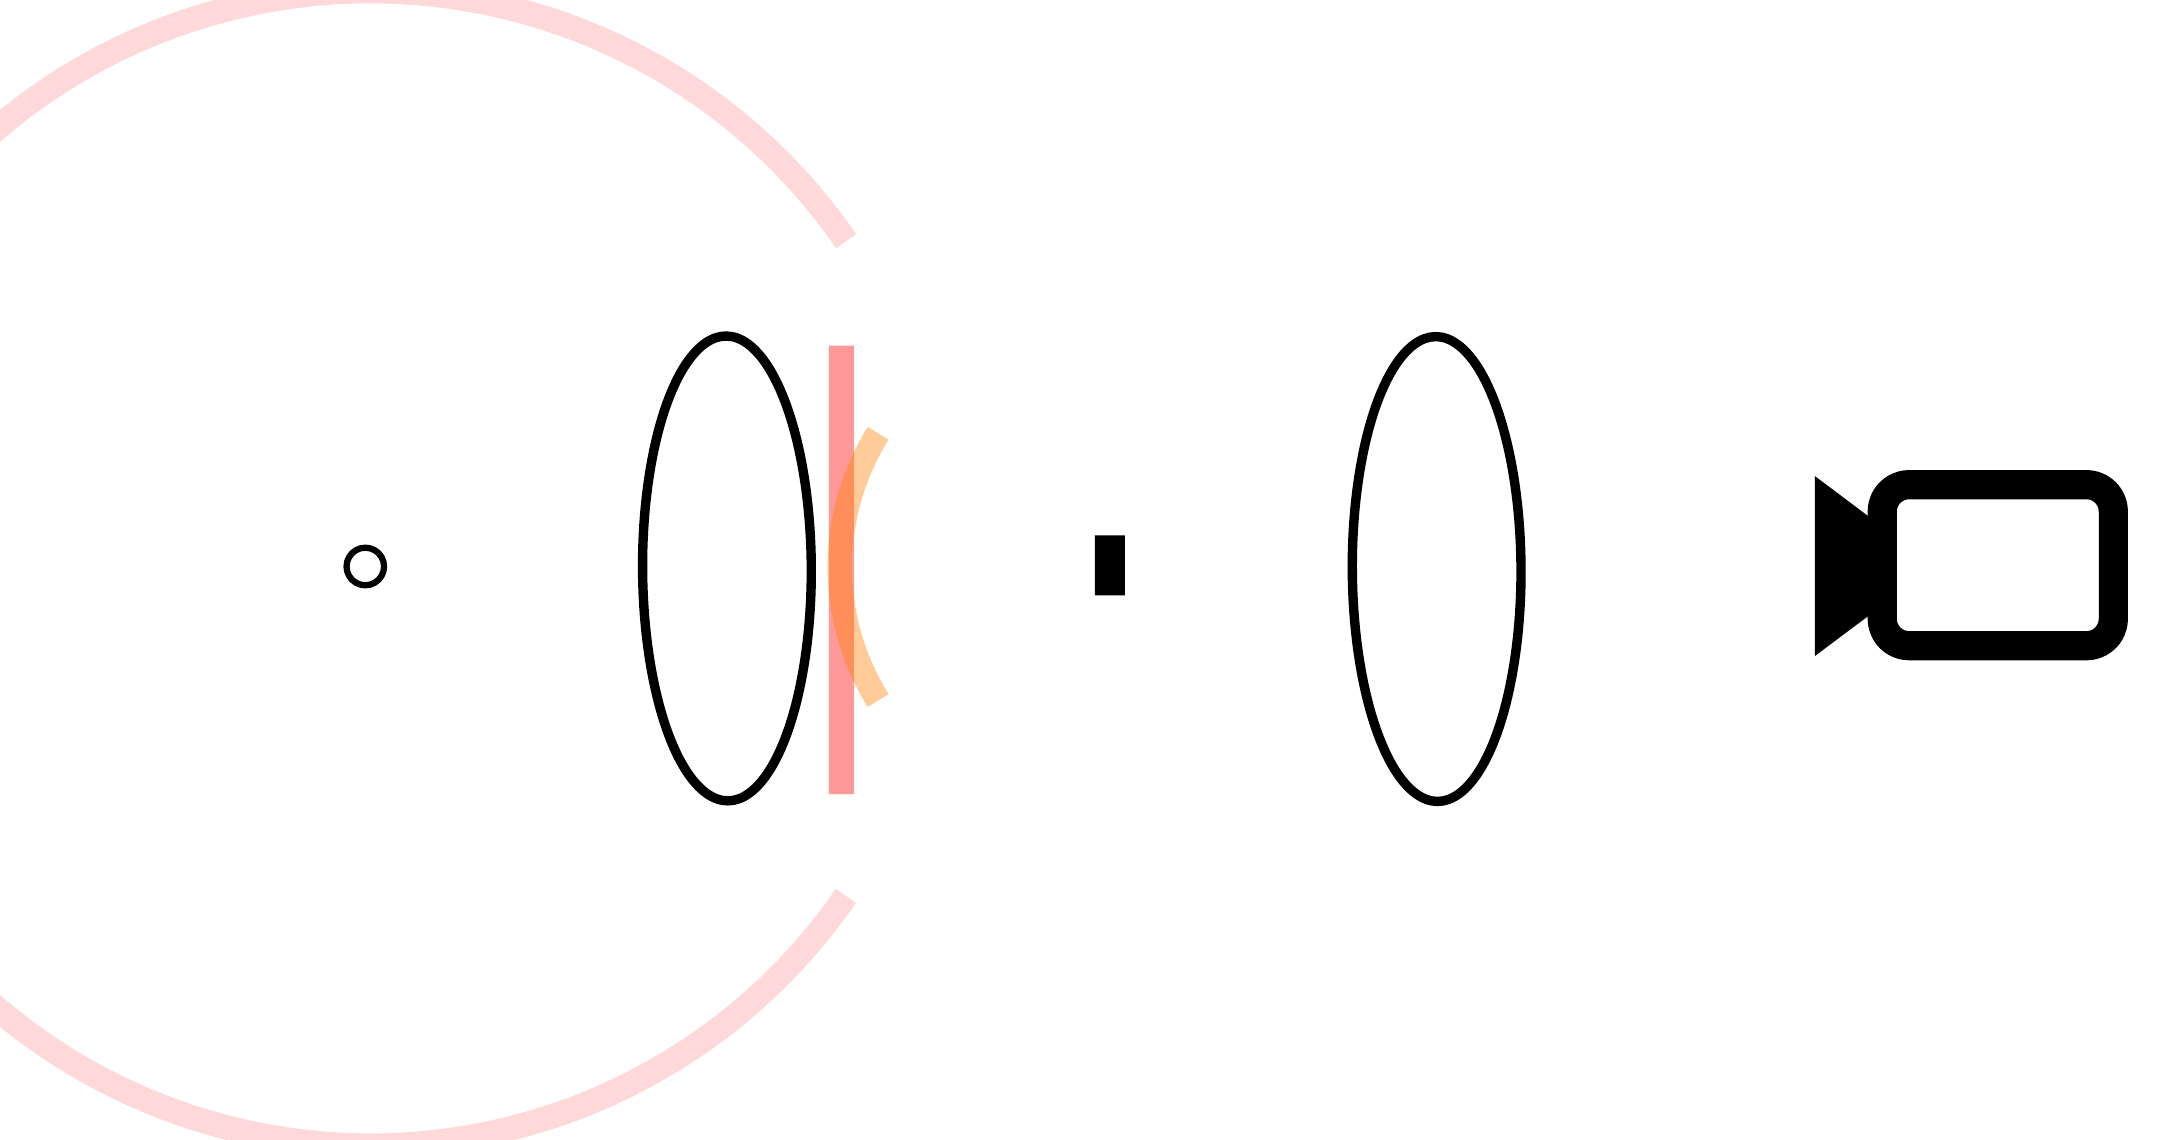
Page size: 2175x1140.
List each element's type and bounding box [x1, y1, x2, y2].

text_box [1814, 476, 1875, 657]
text_box [0, 0, 1747, 1140]
text_box [1882, 484, 2114, 646]
